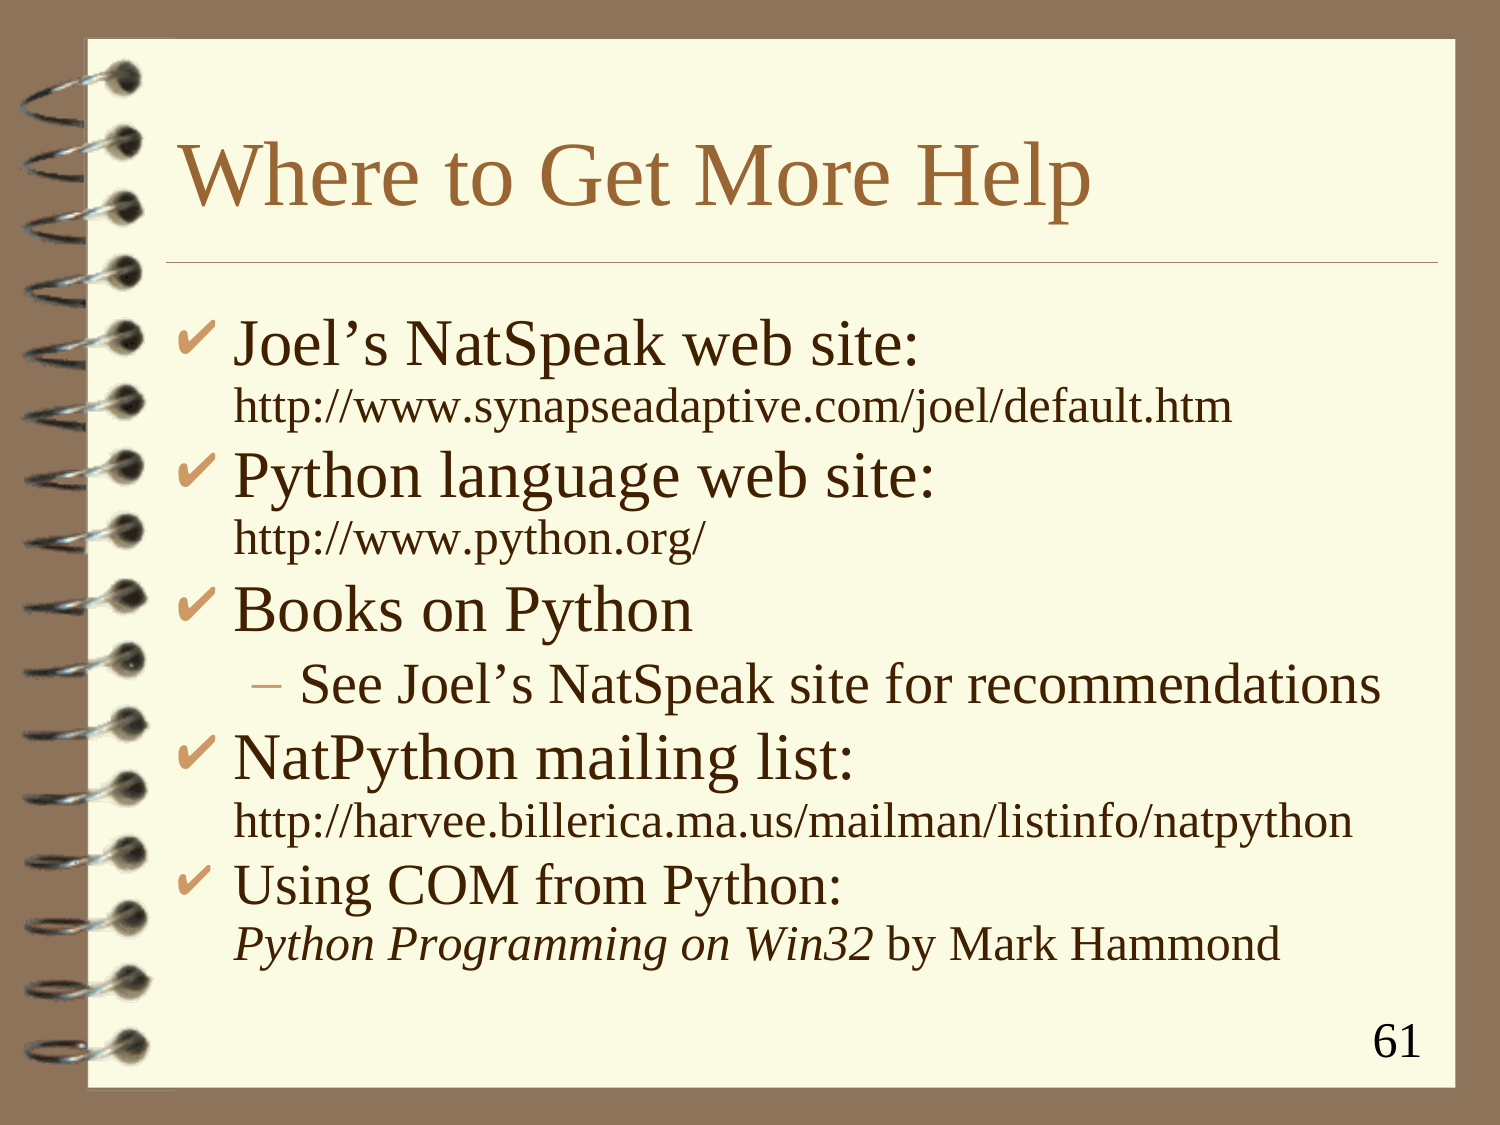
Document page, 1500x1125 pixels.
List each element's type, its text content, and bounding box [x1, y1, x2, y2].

title Where to Get More Help [162, 74, 1438, 263]
picture [0, 0, 175, 1125]
list Joel’s NatSpeak web site: http://www.synapseadaptive.com/joel/default.htm Python language web site: http://www.python.org/ Books on Python See Joel’s NatSpeak site for recommendations NatPython mailing list: http://harvee.billerica.ma.us/mailman/listinfo/natpython Using COM from Python: Python Programming on Win32 by Mark Hammond [162, 299, 1438, 976]
